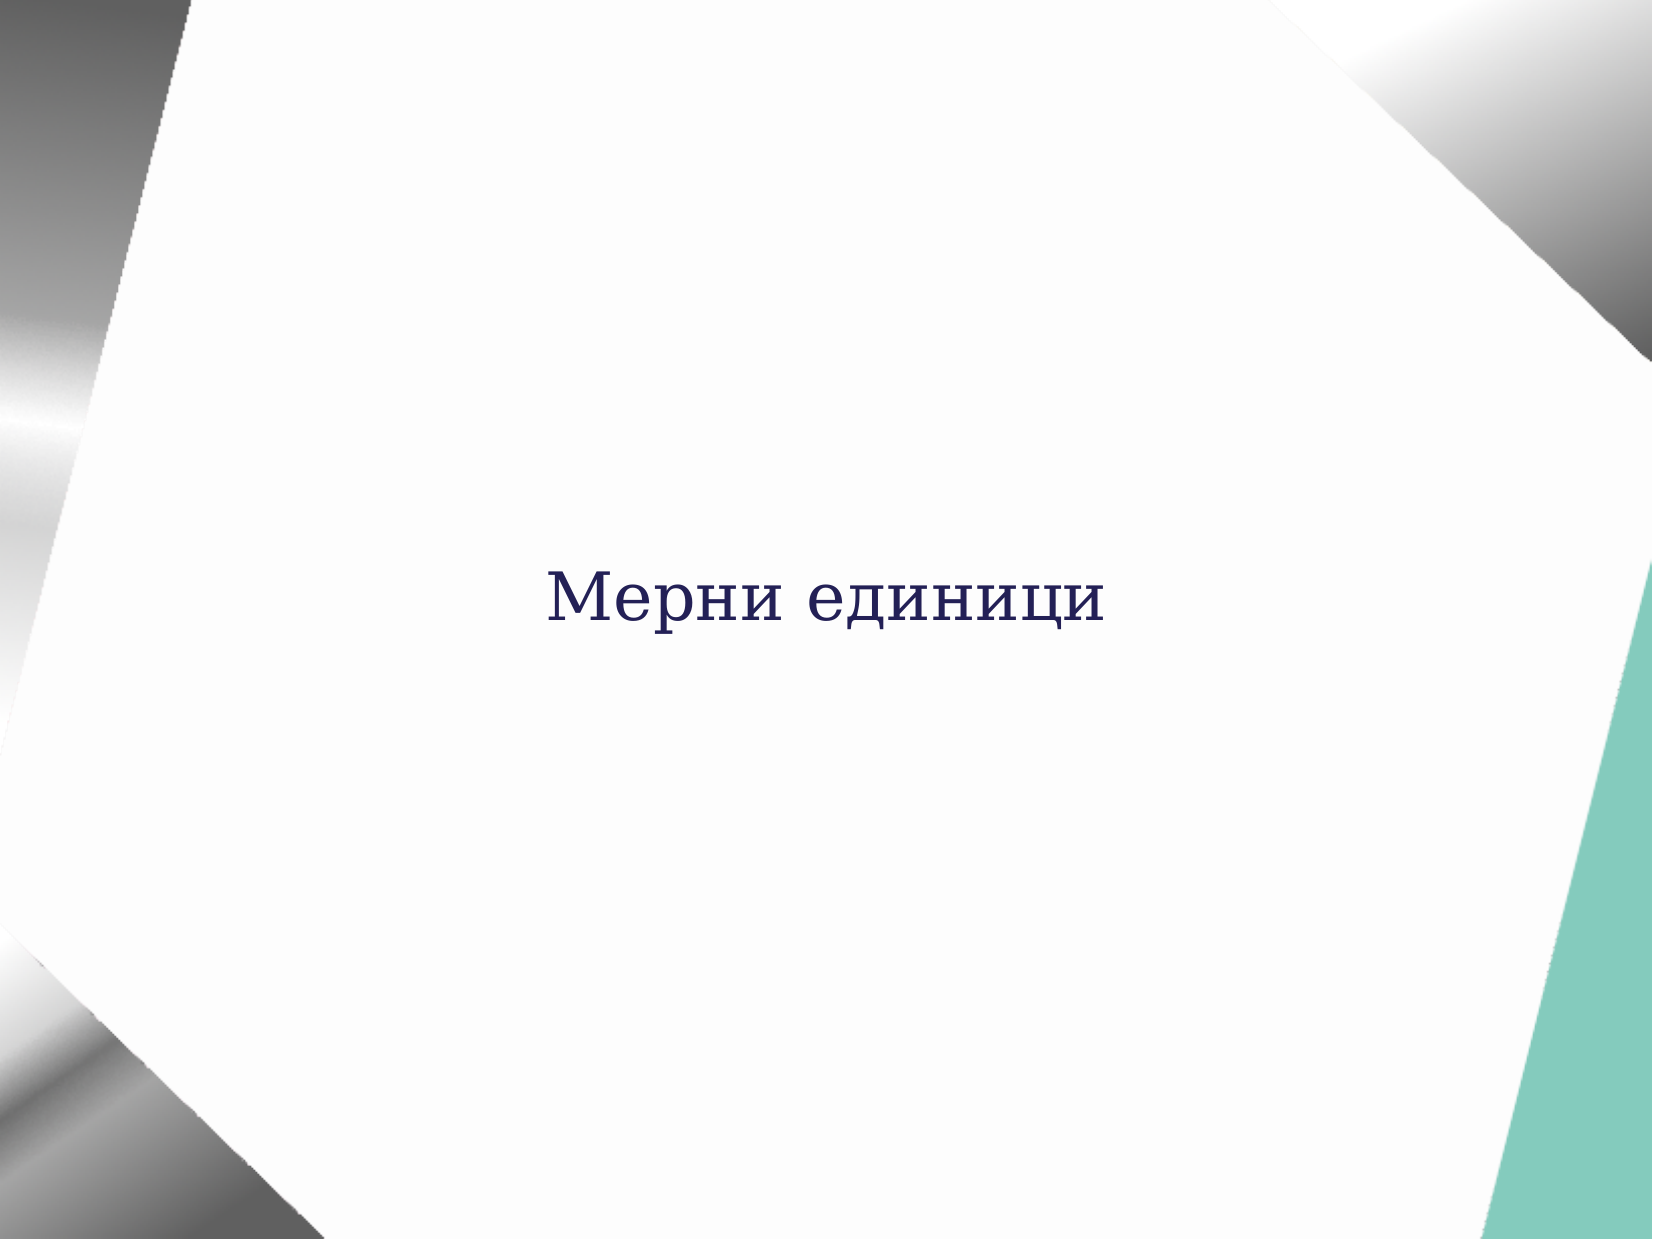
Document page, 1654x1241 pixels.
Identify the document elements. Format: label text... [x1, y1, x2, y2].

text_box Мерни единици [272, 550, 1382, 799]
picture [0, 0, 1652, 1239]
